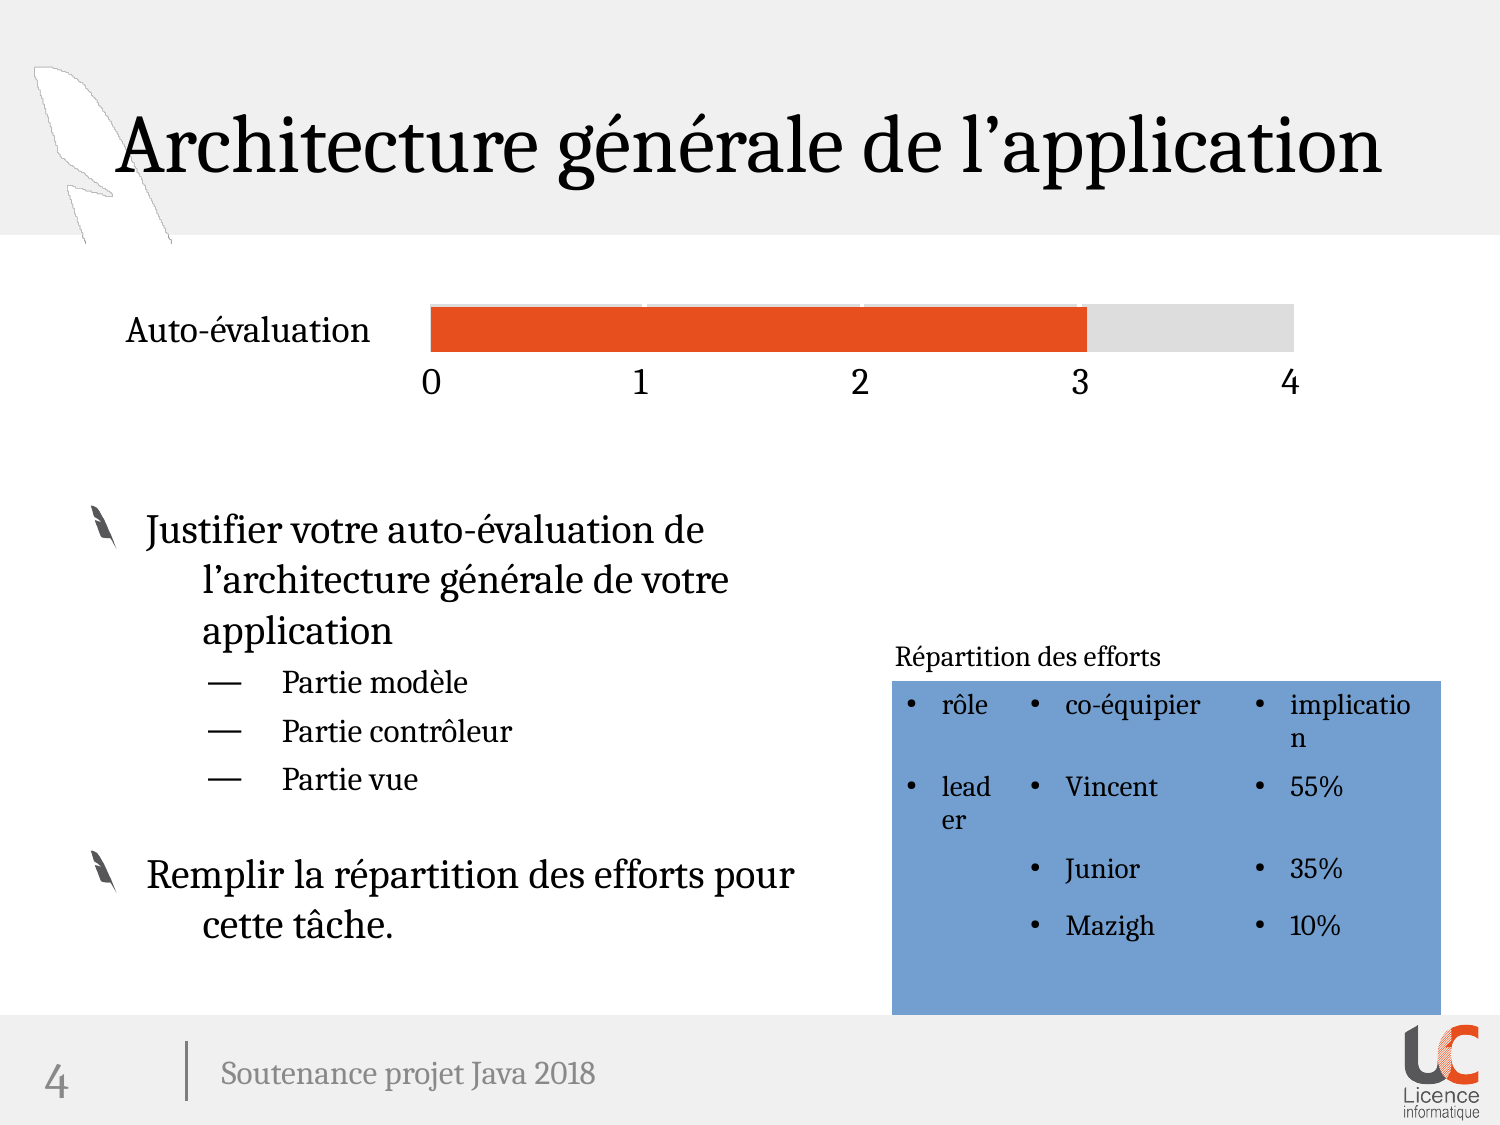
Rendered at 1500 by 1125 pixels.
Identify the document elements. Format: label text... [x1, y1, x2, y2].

table_cell Vincent [1016, 763, 1240, 844]
table_cell [892, 958, 1016, 1015]
table_cell [892, 901, 1016, 958]
table_cell Junior [1016, 844, 1240, 901]
table_cell [1240, 958, 1441, 1015]
table_cell leader [892, 763, 1016, 844]
table_cell [892, 844, 1016, 901]
table_cell 35% [1240, 844, 1441, 901]
table_cell 10% [1240, 901, 1441, 958]
text_box Soutenance projet Java 2018 [206, 1041, 939, 1102]
table_header implication [1240, 681, 1441, 763]
text_box <numéro> [29, 1041, 160, 1102]
table_cell 55% [1240, 763, 1441, 844]
table_header co-équipier [1016, 681, 1240, 763]
table_cell [1016, 958, 1240, 1015]
table_cell Mazigh [1016, 901, 1240, 958]
list Justifier votre auto-évaluation de l’architecture générale de votre application Partie modèle Partie contrôleur Partie vue Remplir la répartition des efforts pour cette tâche. [75, 444, 869, 1005]
title Architecture générale de l’application [75, 45, 1426, 233]
table_header rôle [892, 681, 1016, 763]
picture [29, 63, 187, 244]
picture [1398, 1020, 1484, 1122]
text_box Répartition des efforts [879, 630, 1193, 681]
text_box [431, 307, 1087, 352]
